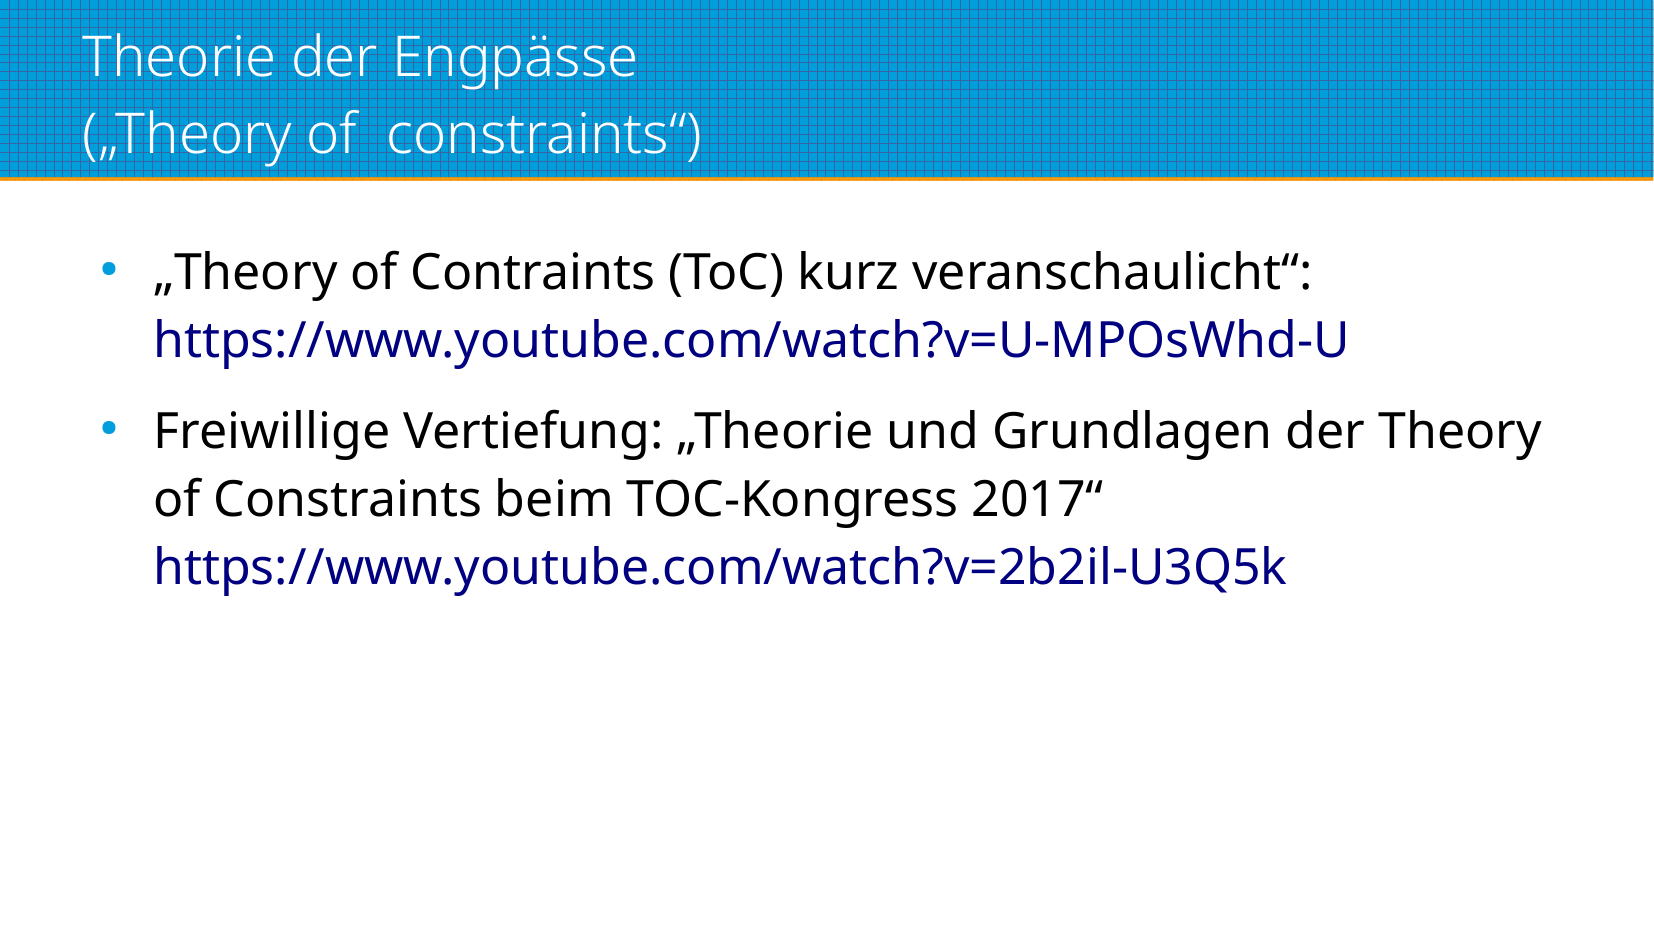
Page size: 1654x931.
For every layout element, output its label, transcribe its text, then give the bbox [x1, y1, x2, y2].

title Theorie der Engpässe („Theory of constraints“) [82, 14, 1571, 171]
list „Theory of Contraints (ToC) kurz veranschaulicht“: https://www.youtube.com/watch?v=U-MPOsWhd-U Freiwillige Vertiefung: „Theorie und Grundlagen der Theory of Constraints beim TOC-Kongress 2017“ https://www.youtube.com/watch?v=2b2il-U3Q5k [82, 236, 1595, 811]
